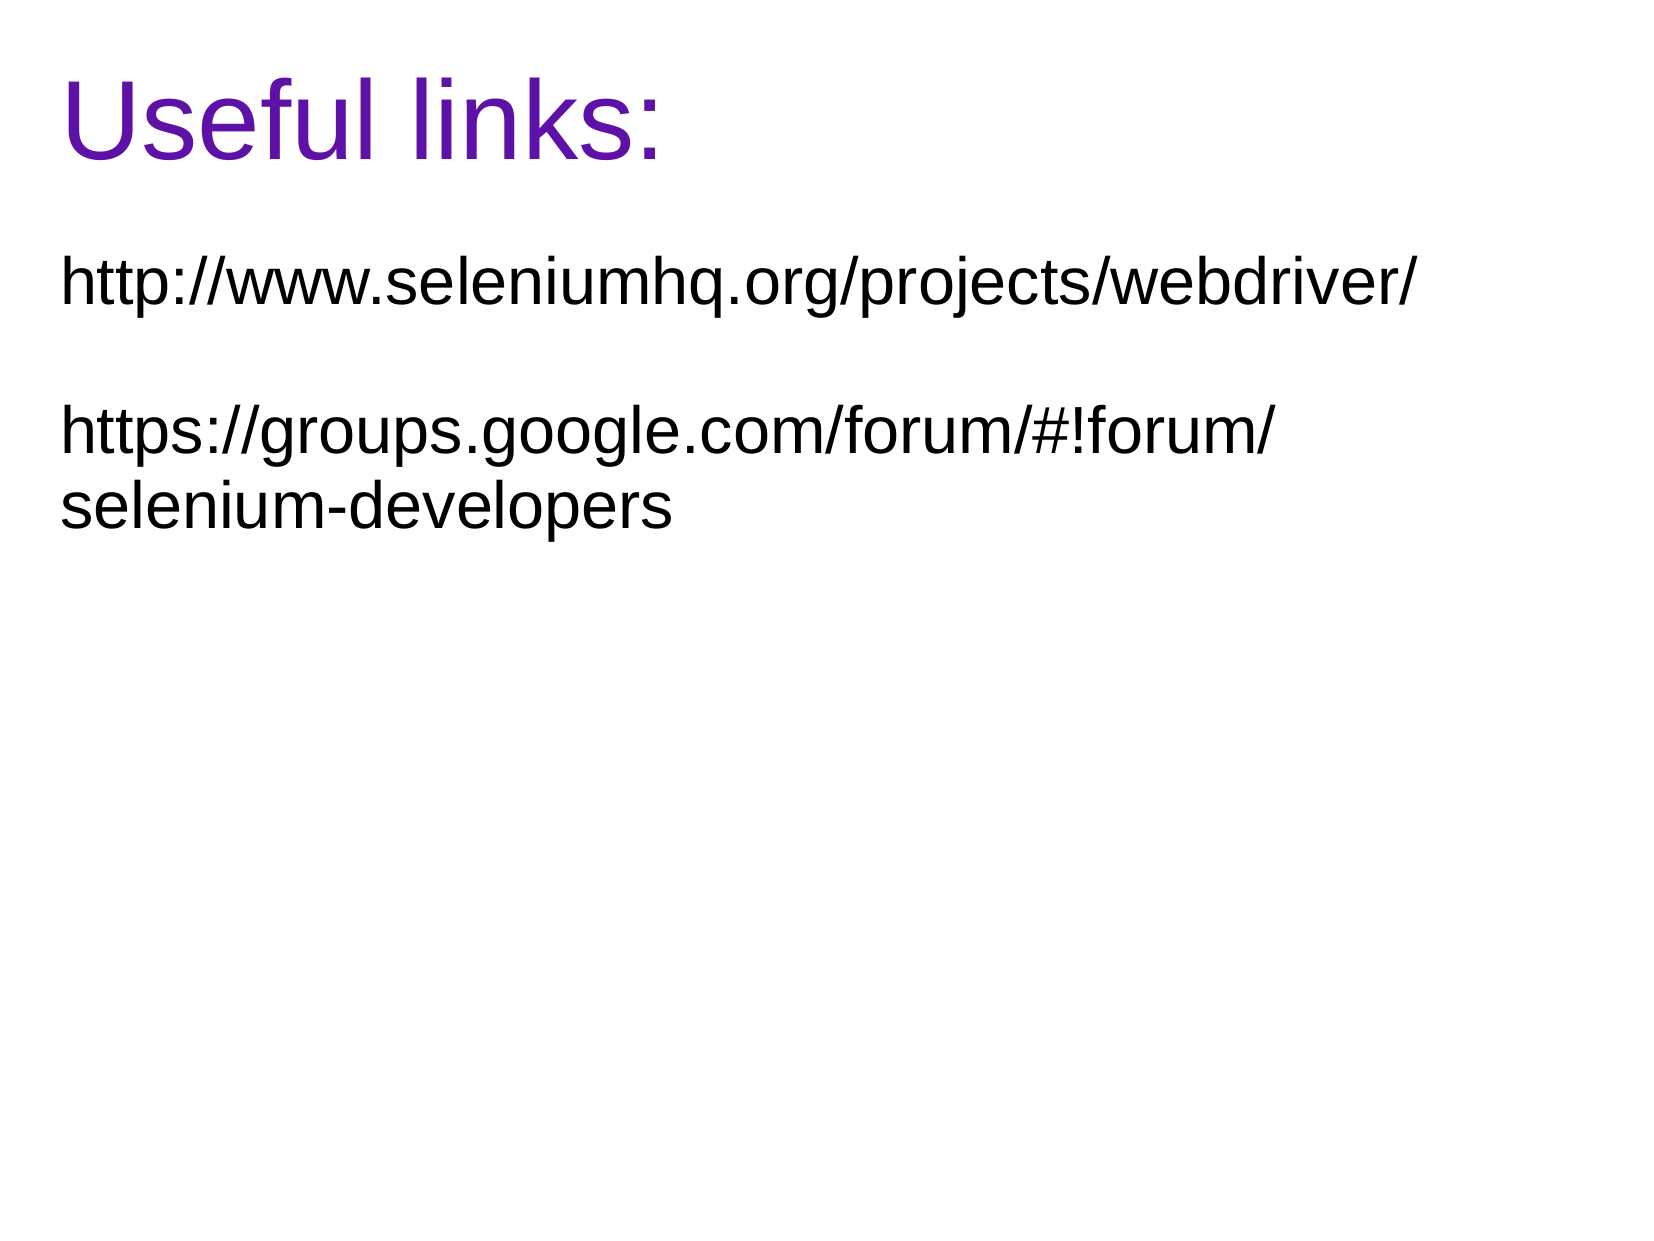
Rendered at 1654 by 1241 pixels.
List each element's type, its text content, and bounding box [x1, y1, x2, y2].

title Useful links: http://www.seleniumhq.org/projects/webdriver/ https://groups.google.com/forum/#!forum/selenium-developers [60, 57, 1549, 618]
